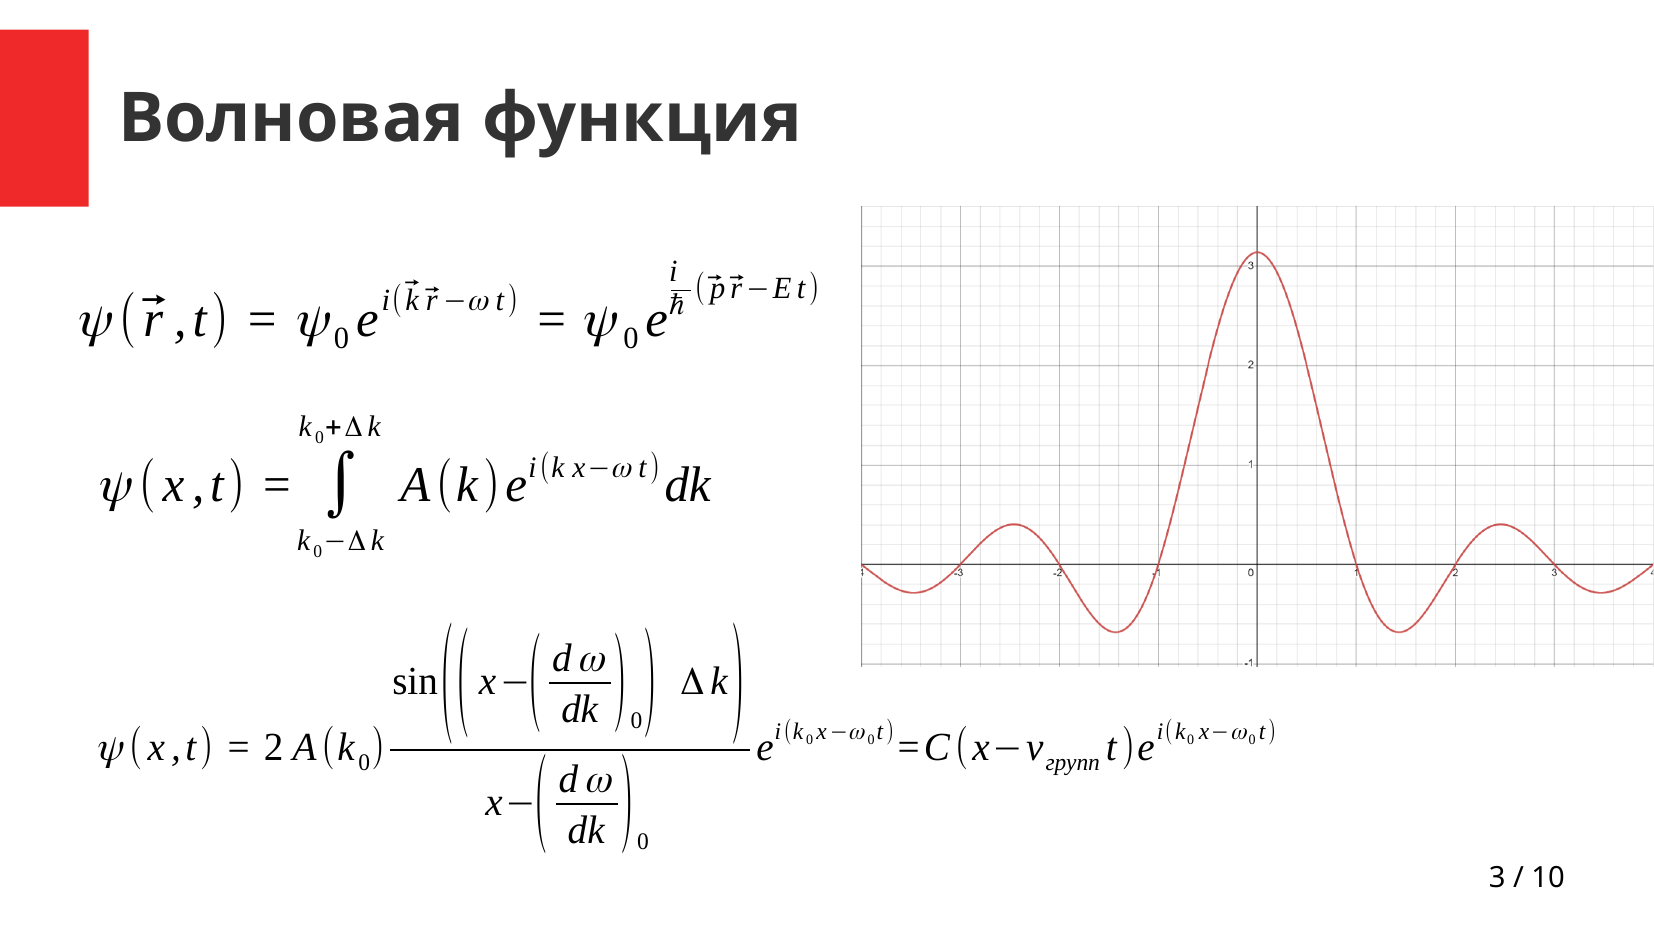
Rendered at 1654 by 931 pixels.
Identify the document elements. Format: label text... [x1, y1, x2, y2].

chart [88, 619, 1283, 856]
chart [66, 253, 827, 355]
picture [861, 206, 1654, 667]
title Волновая функция [118, 37, 1571, 193]
chart [88, 410, 723, 562]
